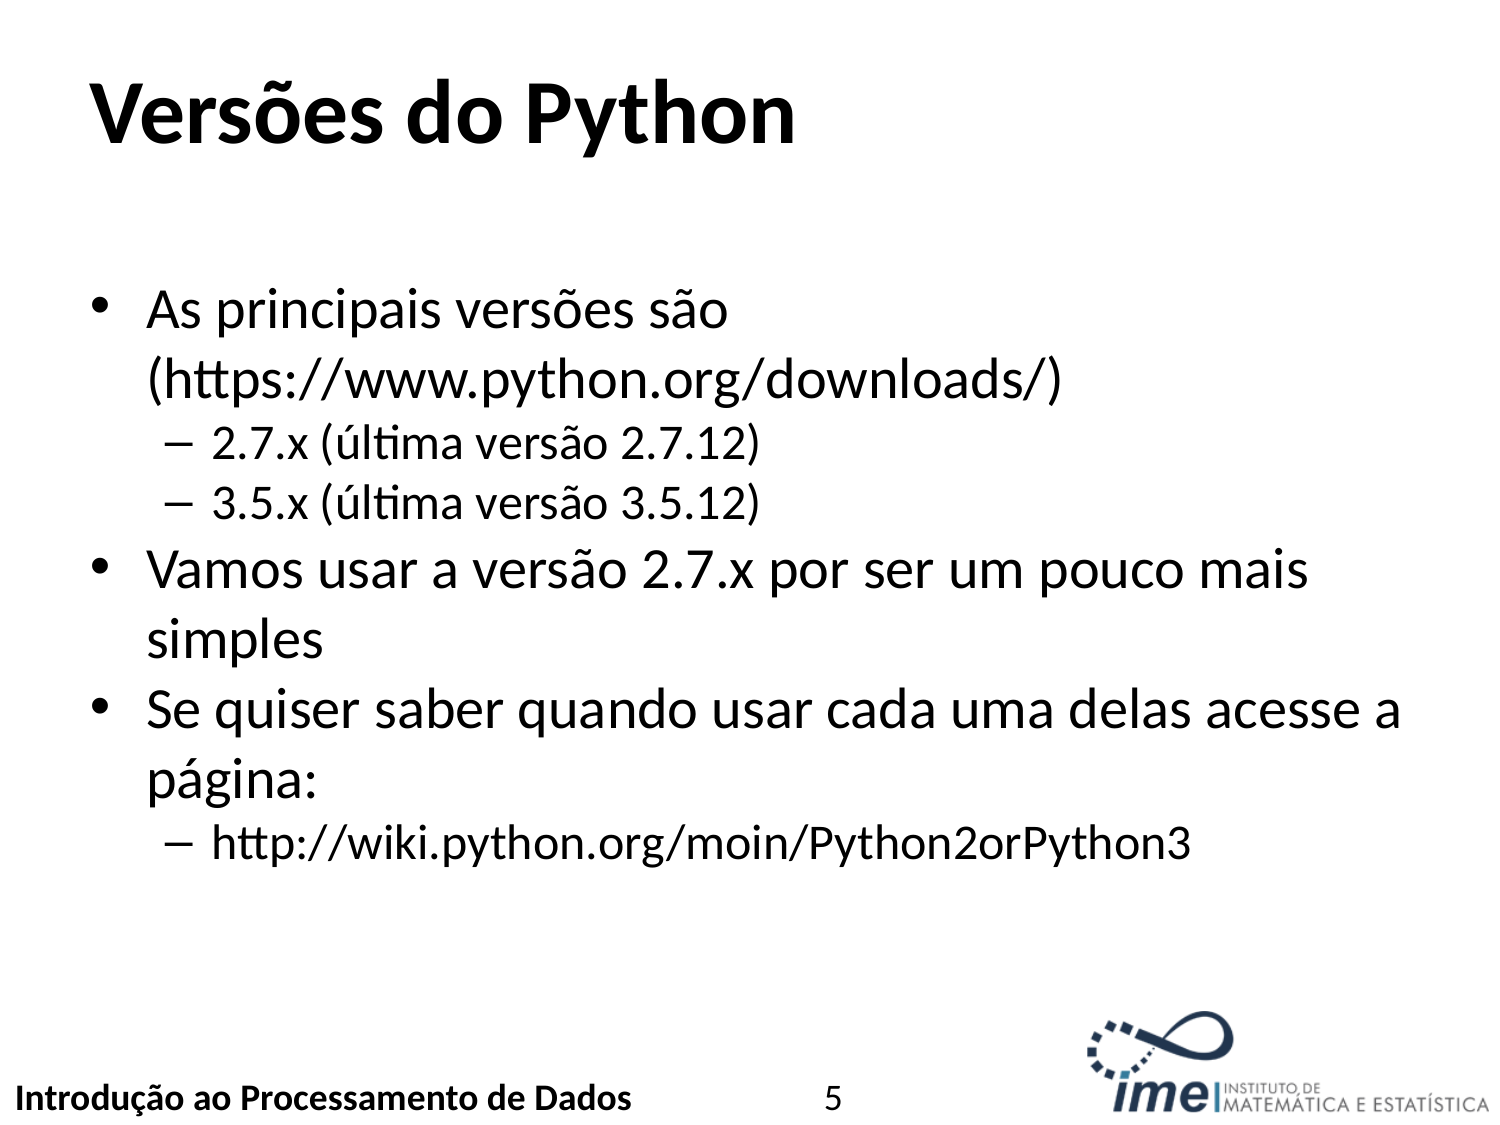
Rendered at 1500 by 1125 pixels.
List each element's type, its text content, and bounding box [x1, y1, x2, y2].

text_box <number> [808, 1065, 1159, 1125]
text_box Versões do Python [75, 45, 1425, 233]
picture [1086, 1011, 1495, 1115]
text_box As principais versões são (https://www.python.org/downloads/) 2.7.x (última versão 2.7.12) 3.5.x (última versão 3.5.12) Vamos usar a versão 2.7.x por ser um pouco mais simples Se quiser saber quando usar cada uma delas acesse a página: http://wiki.python.org/moin/Python2orPython3 [75, 262, 1425, 1005]
